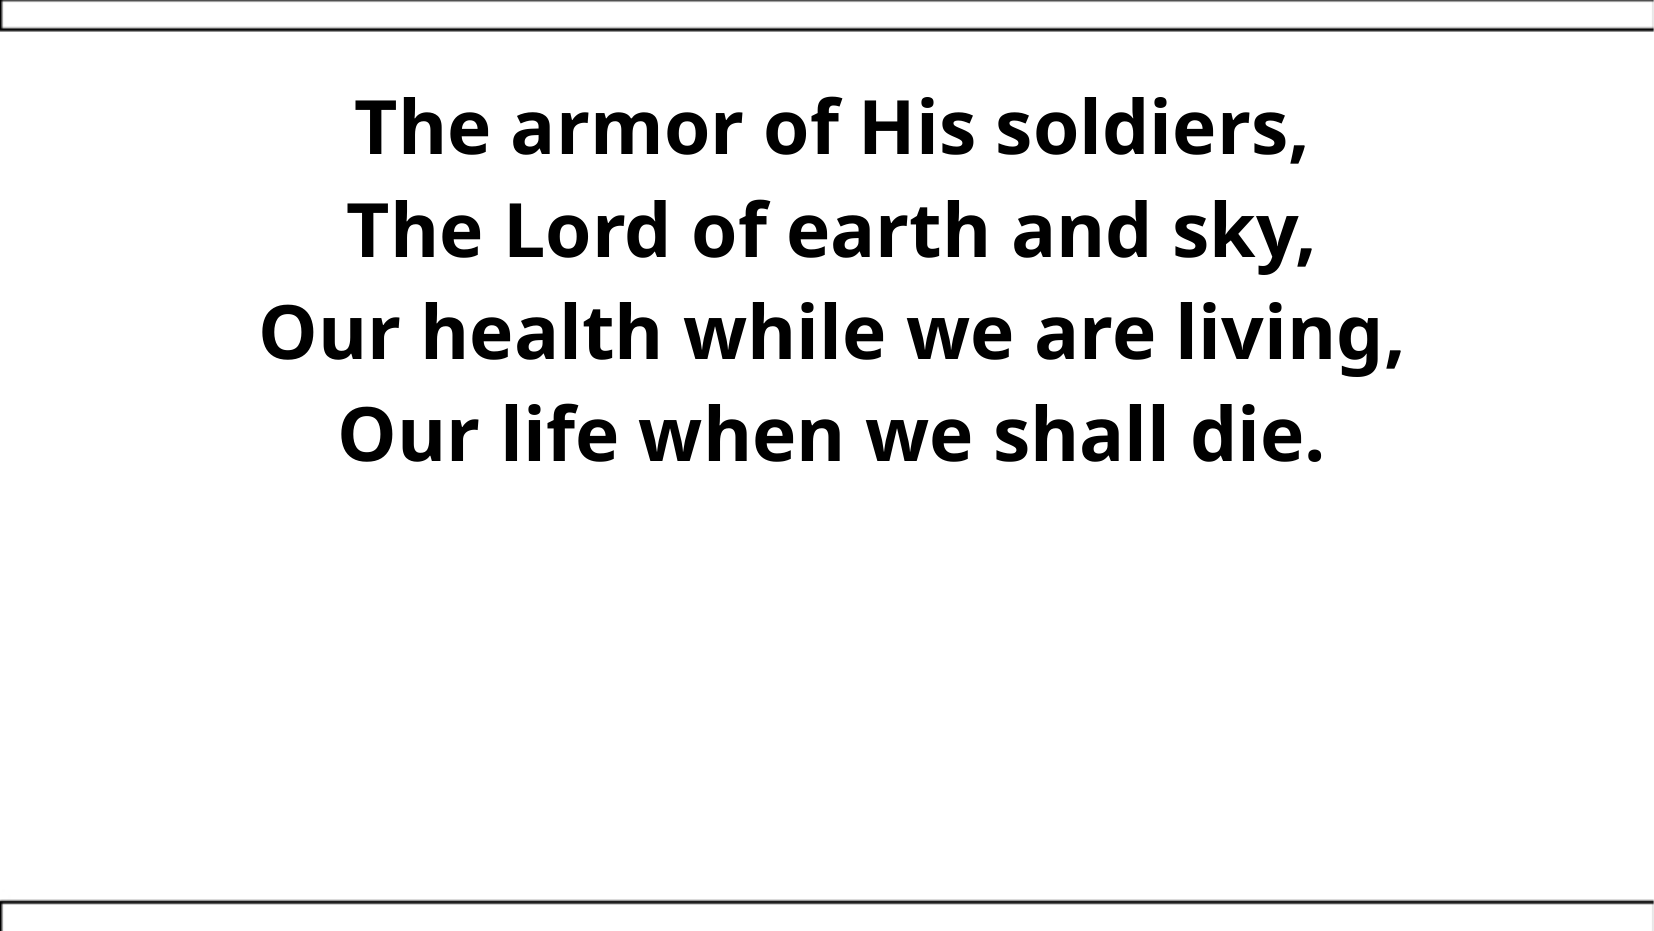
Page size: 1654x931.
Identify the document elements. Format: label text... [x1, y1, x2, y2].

text_box The armor of His soldiers, The Lord of earth and sky, Our health while we are living, Our life when we shall die. [105, 67, 1561, 482]
picture [0, 0, 1654, 931]
